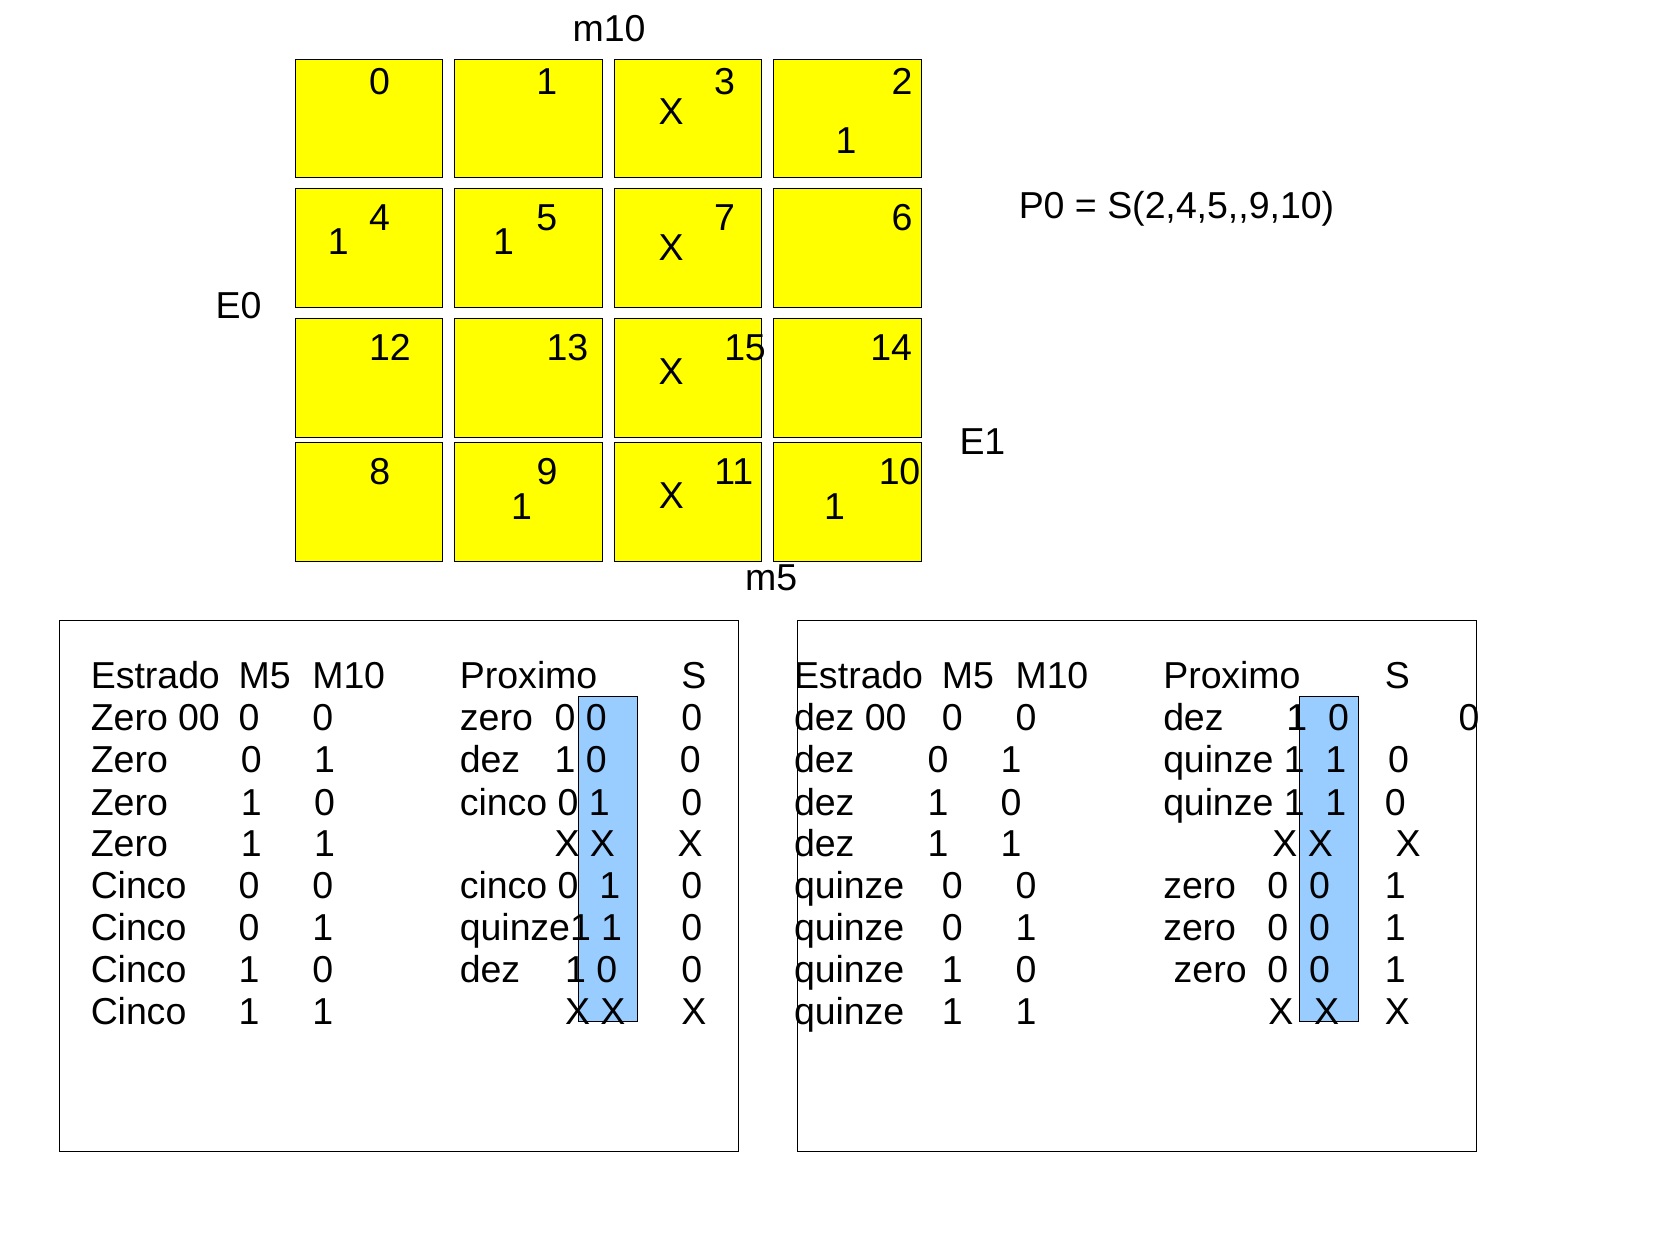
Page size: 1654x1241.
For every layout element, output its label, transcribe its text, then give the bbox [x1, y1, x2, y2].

text_box 1 [496, 478, 547, 536]
text_box m10 [558, 0, 661, 57]
text_box [295, 442, 443, 562]
text_box Estrado M5 M10 Proximo S Zero 00 0 0 zero 0 0 0 Zero 0 1 dez 1 0 0 Zero 1 0 cinco 0 1 0 Zero 1 1 X X X Cinco 0 0 cinco 0 1 0 Cinco 0 1 quinze1 1 0 Cinco 1 0 dez 1 0 0 Cinco 1 1 X X X [59, 620, 739, 1152]
text_box [614, 376, 762, 438]
text_box Estrado M5 M10 Proximo S dez 00 0 0 dez 1 0 0 dez 0 1 quinze 1 1 0 dez 1 0 quinze 1 1 0 dez 1 1 X X X quinze 0 0 zero 0 0 1 quinze 0 1 zero 0 0 1 quinze 1 0 zero 0 0 1 quinze 1 1 X X X [797, 620, 1477, 1152]
text_box [295, 318, 443, 438]
text_box 1 [809, 478, 860, 536]
text_box [614, 111, 762, 178]
text_box 12 13 15 14 [354, 319, 929, 376]
text_box [773, 376, 922, 438]
text_box P0 = S(2,4,5,,9,10) [1003, 177, 1350, 361]
text_box 1 [313, 212, 364, 270]
text_box 4 5 7 6 [354, 189, 930, 246]
text_box [295, 188, 443, 308]
text_box 1 [820, 112, 872, 170]
text_box E0 [200, 277, 277, 335]
text_box m5 [730, 549, 813, 607]
text_box 1 [478, 212, 529, 270]
text_box [614, 246, 762, 308]
text_box 8 9 11 10 [354, 443, 937, 500]
text_box E1 [944, 413, 1021, 471]
text_box [454, 376, 603, 438]
text_box 0 1 3 2 [354, 53, 929, 111]
text_box [454, 246, 603, 308]
text_box [773, 111, 922, 178]
text_box X [643, 218, 699, 276]
text_box X [643, 466, 699, 524]
text_box X [643, 82, 699, 140]
text_box [454, 500, 603, 562]
text_box [773, 500, 922, 562]
text_box X [643, 342, 699, 400]
text_box [614, 500, 762, 562]
text_box [295, 59, 443, 178]
text_box [773, 246, 922, 308]
text_box [454, 111, 603, 178]
